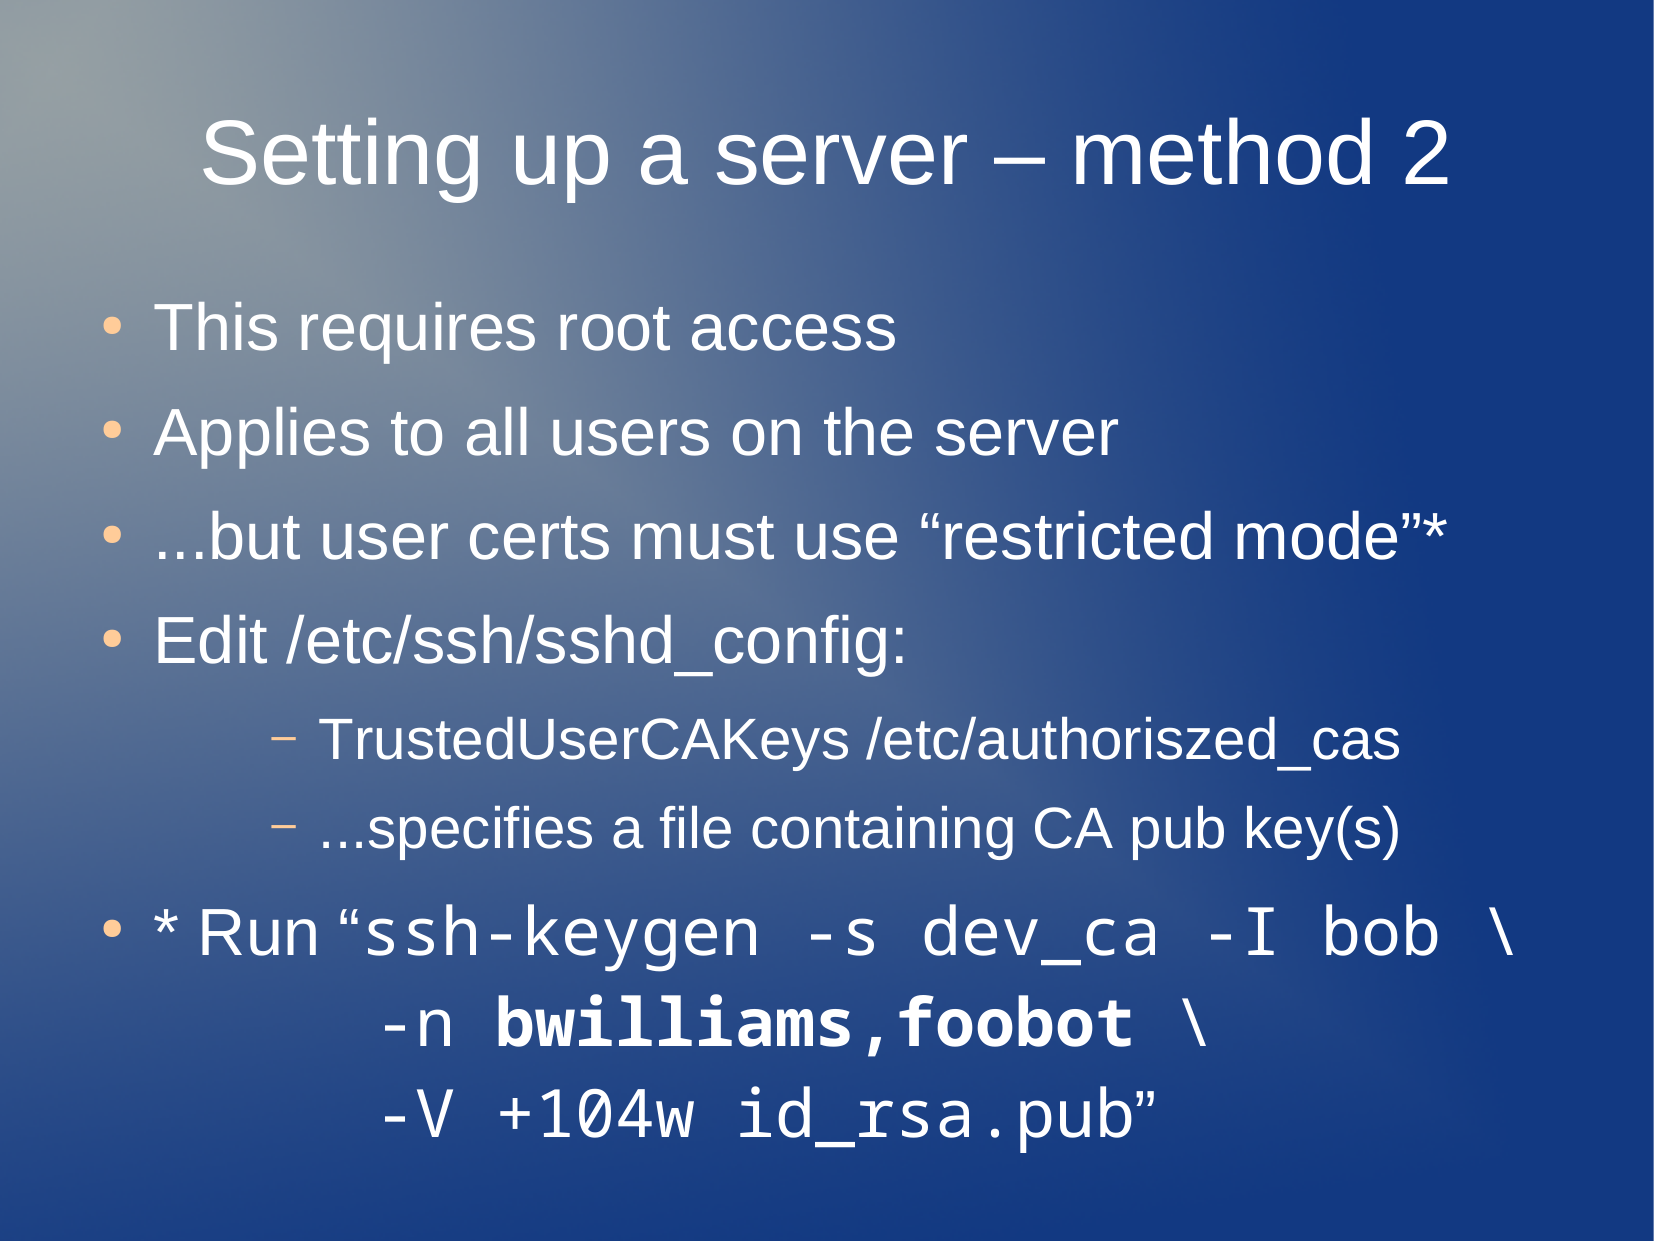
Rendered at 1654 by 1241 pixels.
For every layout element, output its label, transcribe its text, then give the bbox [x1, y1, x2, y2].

list This requires root access Applies to all users on the server ...but user certs must use “restricted mode”* Edit /etc/ssh/sshd_config: TrustedUserCAKeys /etc/authoriszed_cas ...specifies a file containing CA pub key(s) * Run “ssh-keygen -s dev_ca -I bob \ -n bwilliams,foobot \ -V +104w id_rsa.pub” [82, 290, 1571, 1125]
title Setting up a server – method 2 [82, 56, 1571, 250]
picture [0, 0, 1654, 1241]
